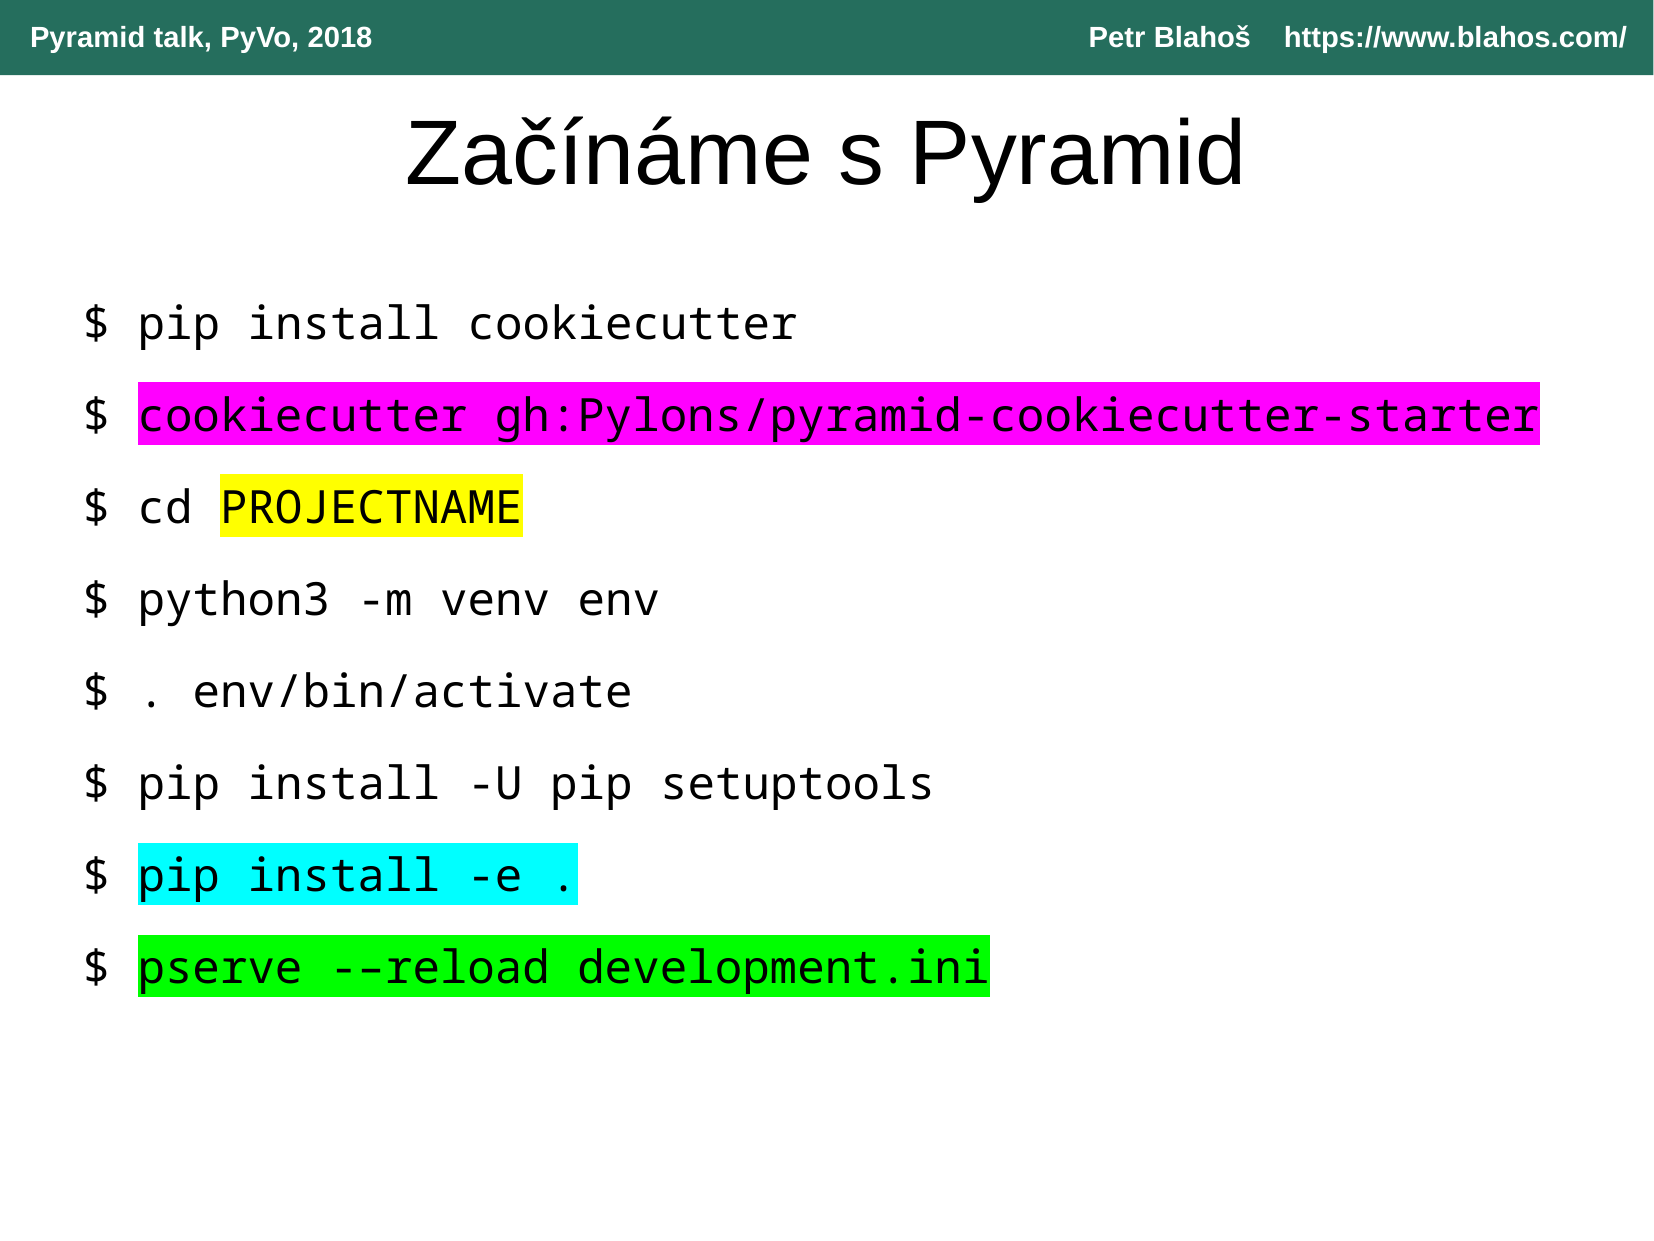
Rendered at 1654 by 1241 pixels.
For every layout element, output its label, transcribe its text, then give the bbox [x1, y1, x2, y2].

title Začínáme s Pyramid [82, 49, 1571, 257]
list $ pip install cookiecutter $ cookiecutter gh:Pylons/pyramid-cookiecutter-starter $ cd PROJECTNAME $ python3 -m venv env $ . env/bin/activate $ pip install -U pip setuptools $ pip install -e . $ pserve -–reload development.ini [82, 290, 1571, 1010]
